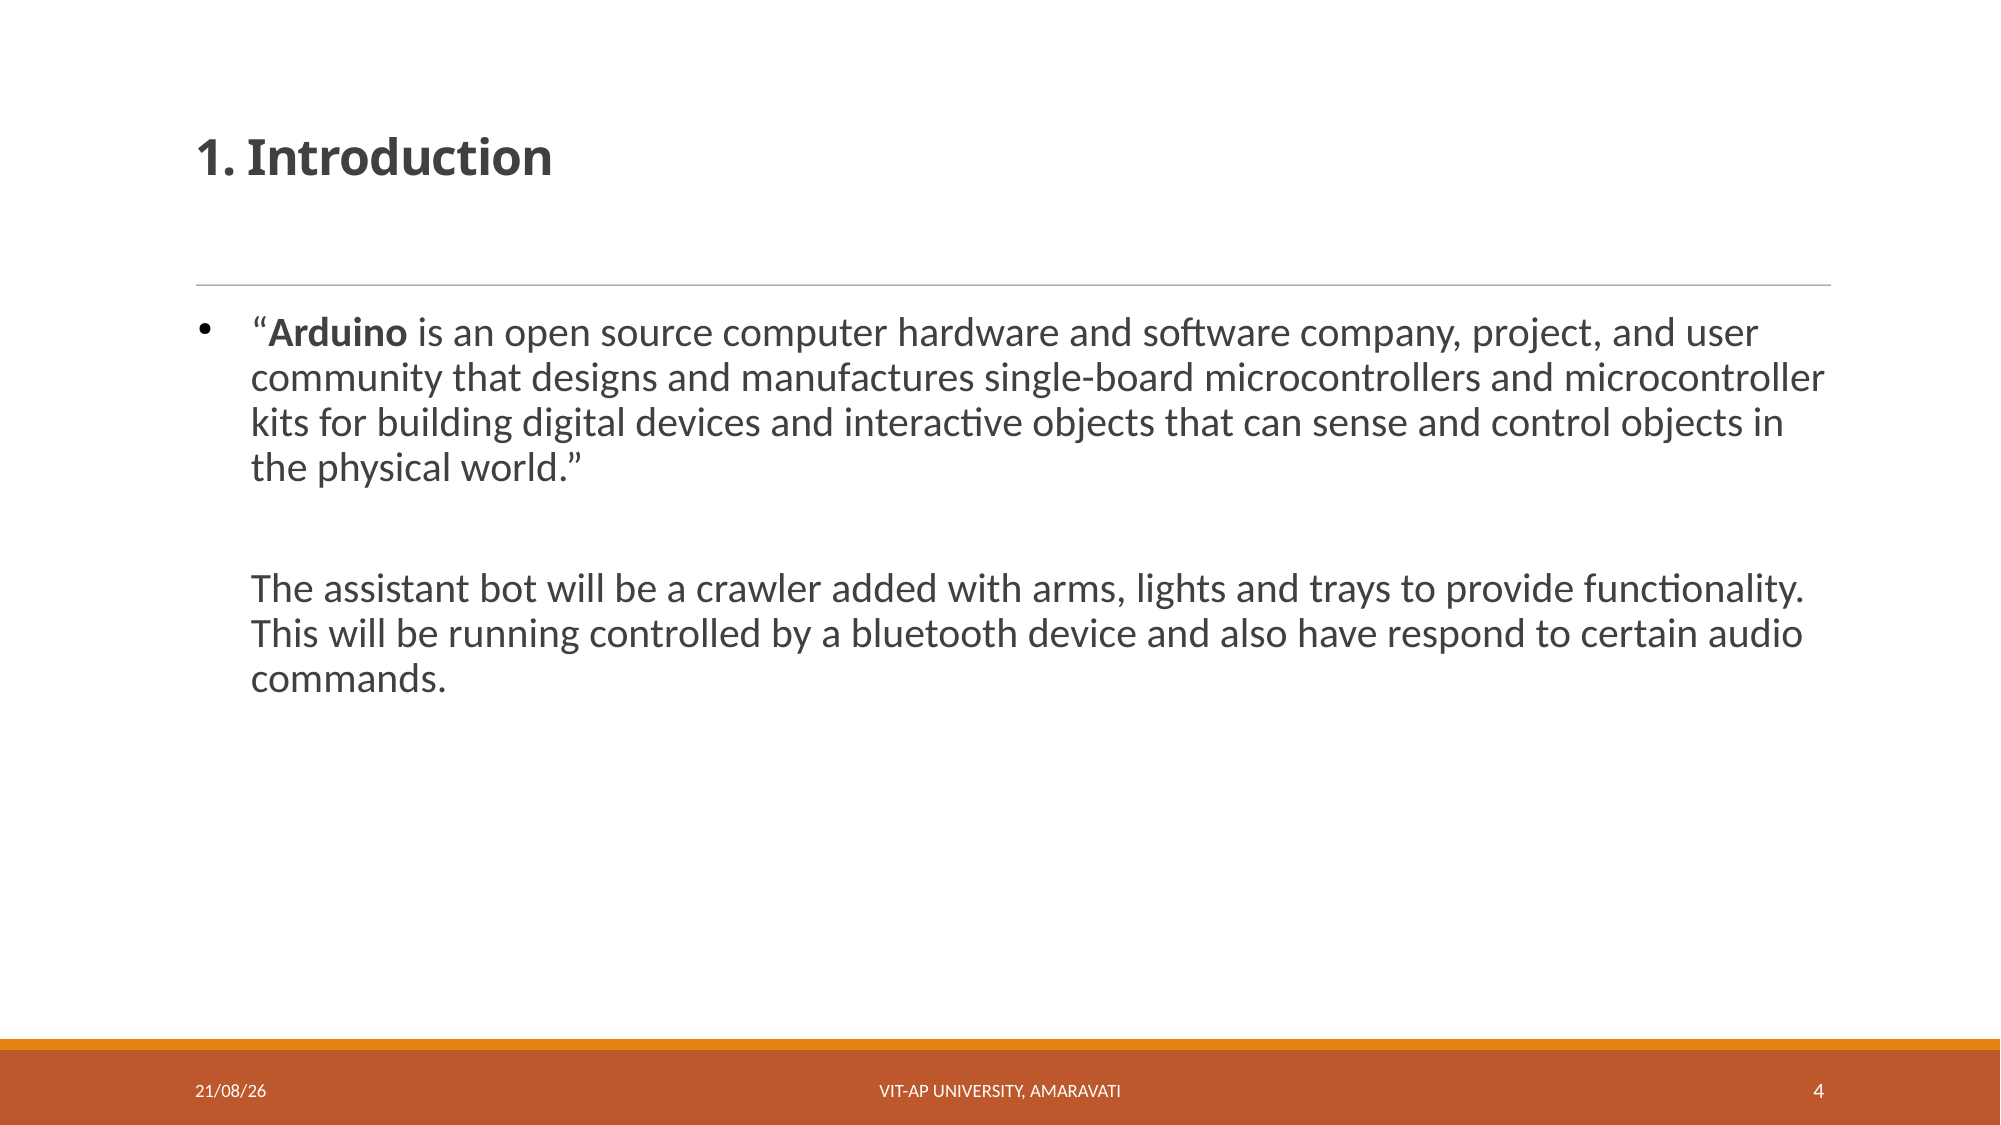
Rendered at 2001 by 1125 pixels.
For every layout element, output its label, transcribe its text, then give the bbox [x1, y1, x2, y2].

footer VIT-AP University, Amaravati [604, 1059, 1396, 1120]
title 1. Introduction [180, 47, 1830, 194]
slide_number <number> [1624, 1059, 1840, 1120]
slide_number 14/09/17 [180, 1059, 586, 1120]
list “Arduino is an open source computer hardware and software company, project, and user community that designs and manufactures single-board microcontrollers and microcontroller kits for building digital devices and interactive objects that can sense and control objects in the physical world.” The assistant bot will be a crawler added with arms, lights and trays to provide functionality. This will be running controlled by a bluetooth device and also have respond to certain audio commands. [180, 302, 1830, 963]
